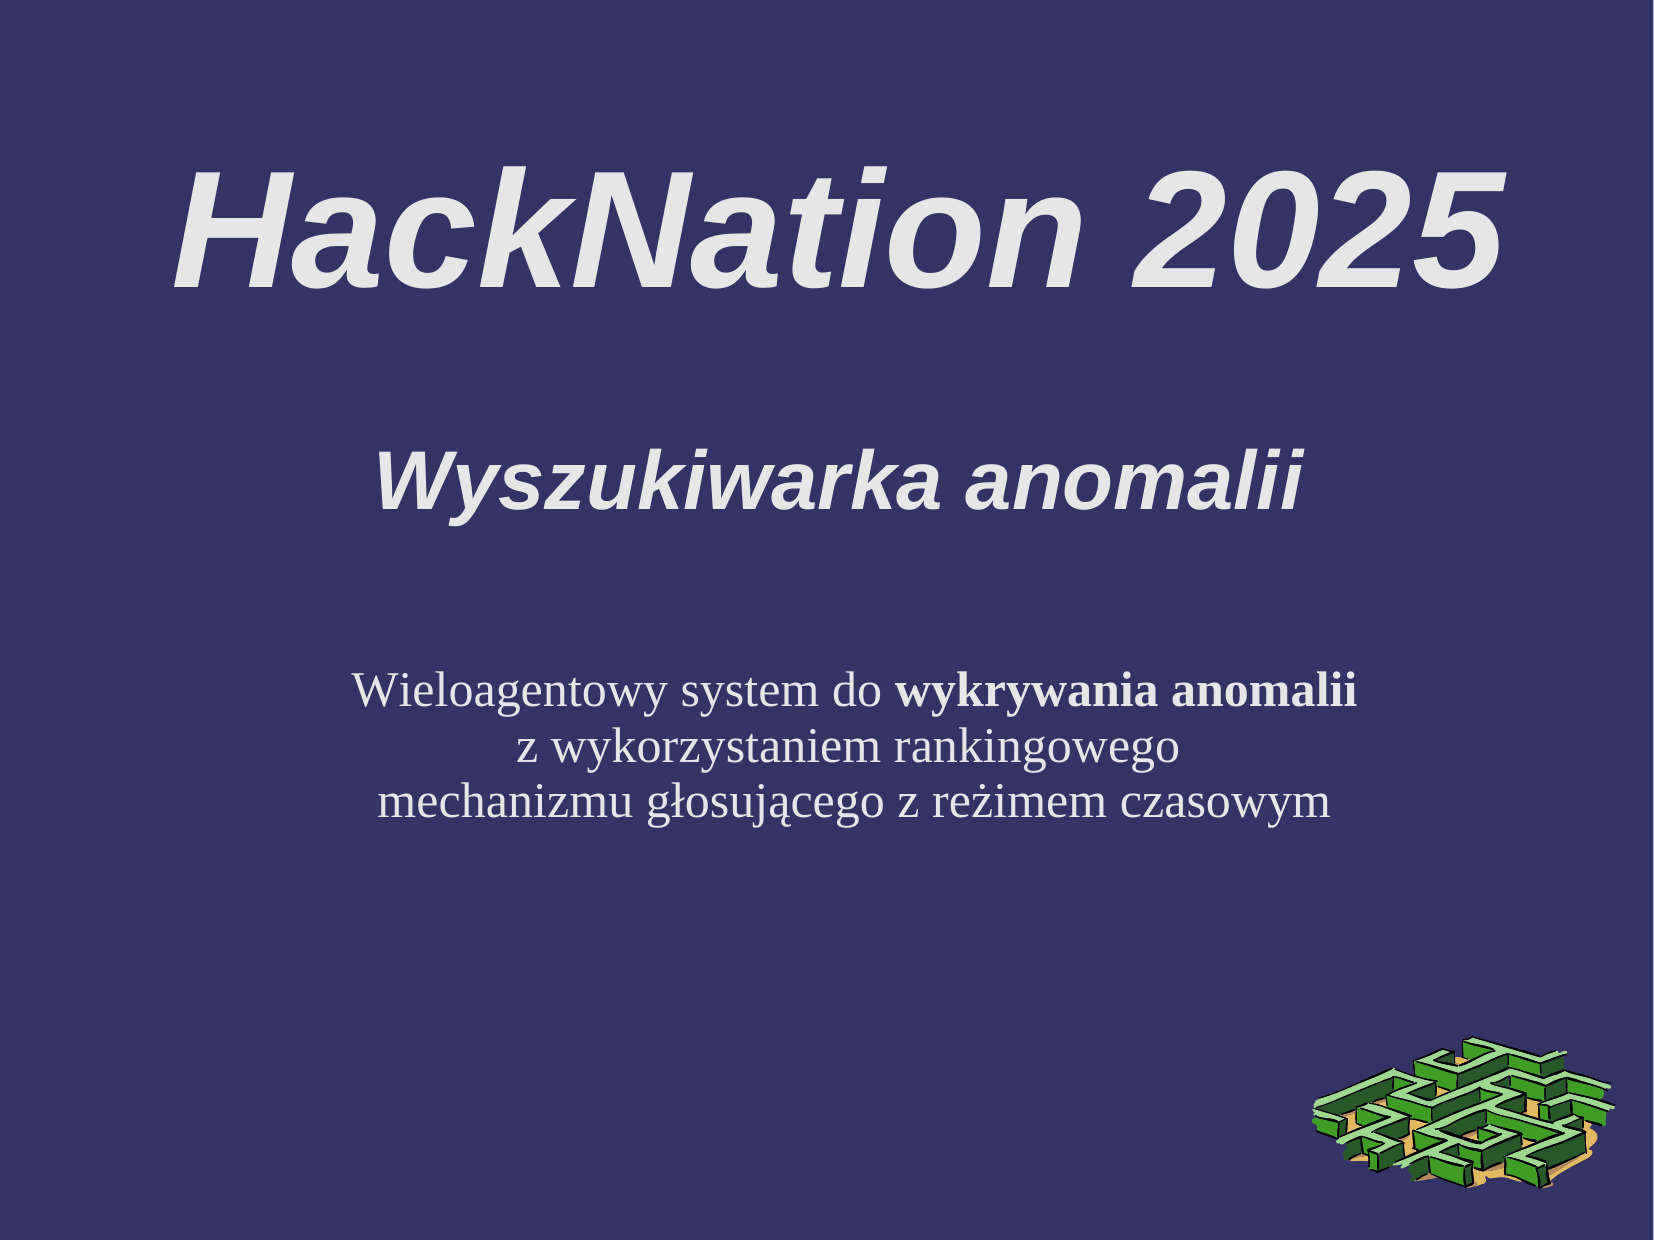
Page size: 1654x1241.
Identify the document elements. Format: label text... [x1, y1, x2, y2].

title HackNation 2025 Wyszukiwarka anomalii [132, 135, 1546, 586]
subtitle Wieloagentowy system do wykrywania anomalii z wykorzystaniem rankingowego mechanizmu głosującego z reżimem czasowym [164, 546, 1546, 1111]
